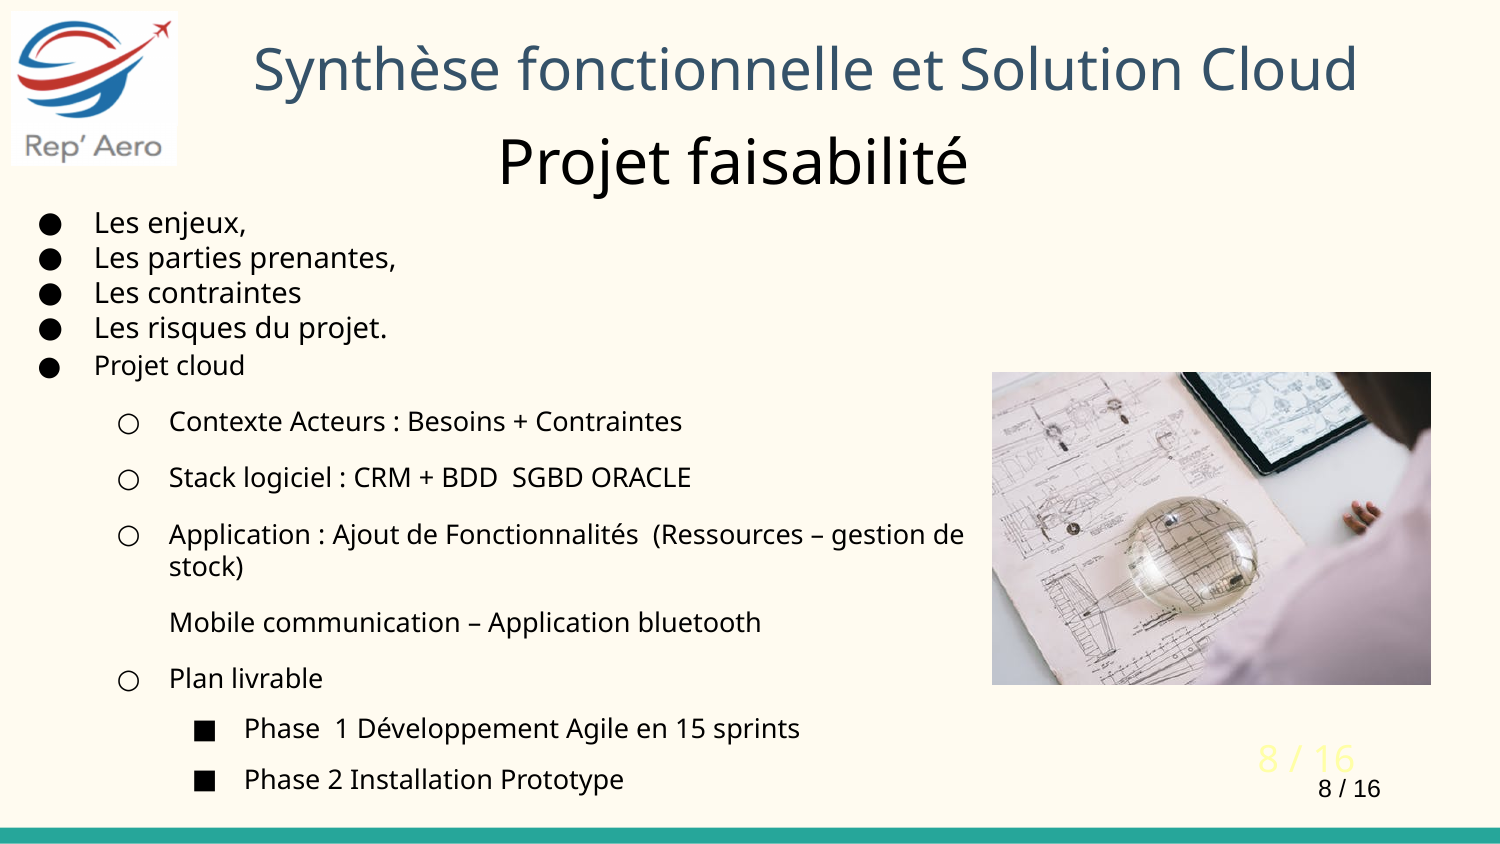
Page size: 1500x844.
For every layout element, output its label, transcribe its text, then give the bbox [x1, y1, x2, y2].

picture [993, 372, 1431, 686]
text_box <numéro> / 16 [1303, 767, 1496, 815]
list Les enjeux, Les parties prenantes, Les contraintes Les risques du projet. Projet cloud Contexte Acteurs : Besoins + Contraintes Stack logiciel : CRM + BDD SGBD ORACLE Application : Ajout de Fonctionnalités (Ressources – gestion de stock) Mobile communication – Application bluetooth Plan livrable Phase 1 Développement Agile en 15 sprints Phase 2 Installation Prototype [3, 188, 993, 747]
picture [11, 11, 178, 166]
title Projet faisabilité [43, 118, 1441, 188]
title Synthèse fonctionnelle et Solution Cloud [248, 0, 1365, 152]
text_box <numéro> / 16 [1257, 732, 1427, 816]
